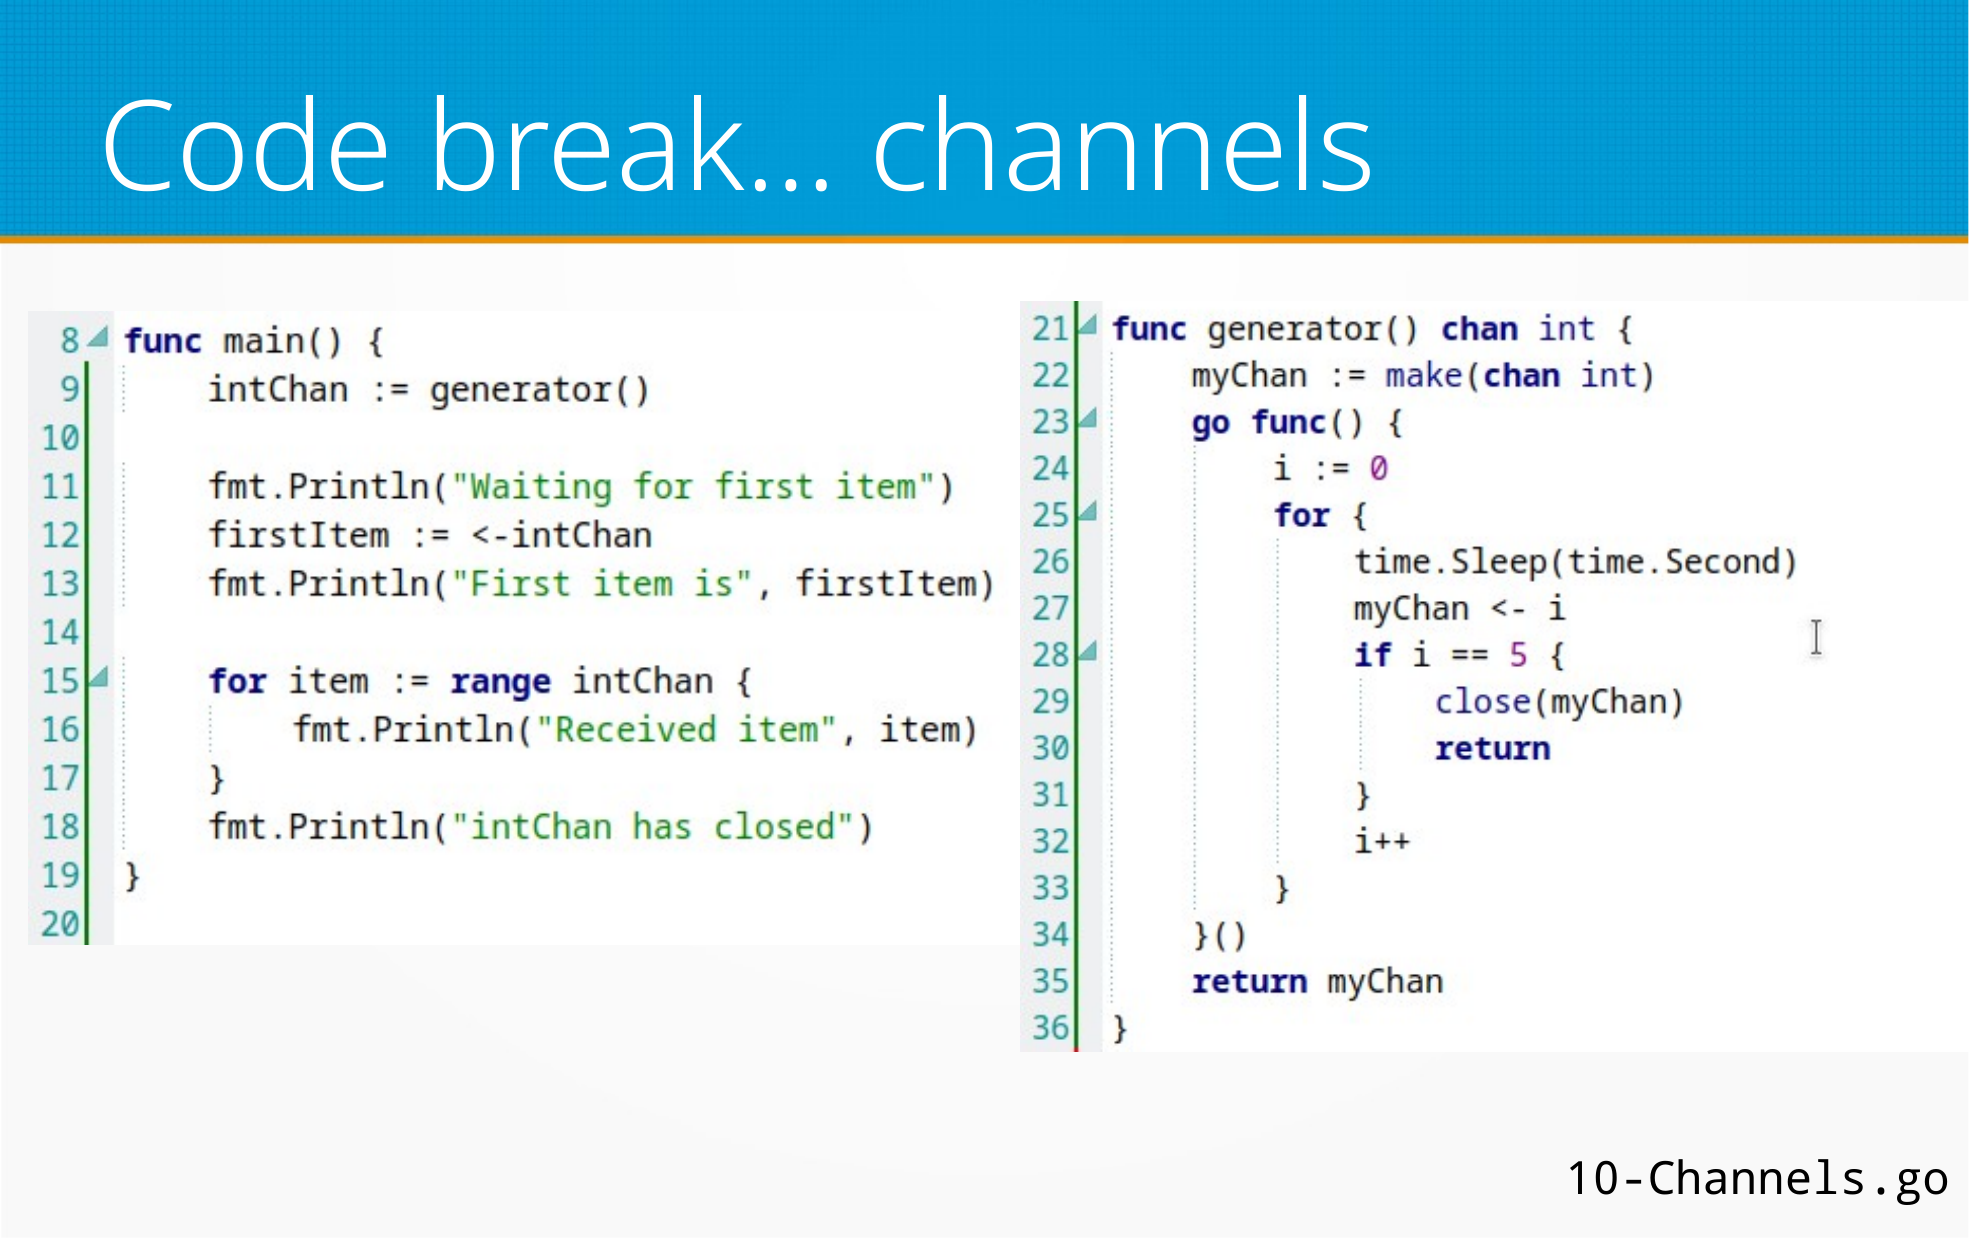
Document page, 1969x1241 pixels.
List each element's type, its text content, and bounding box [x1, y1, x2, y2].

text_box 10-Channels.go [1559, 1091, 1967, 1241]
picture [0, 233, 1969, 1241]
title Code break… channels [98, 19, 1870, 227]
